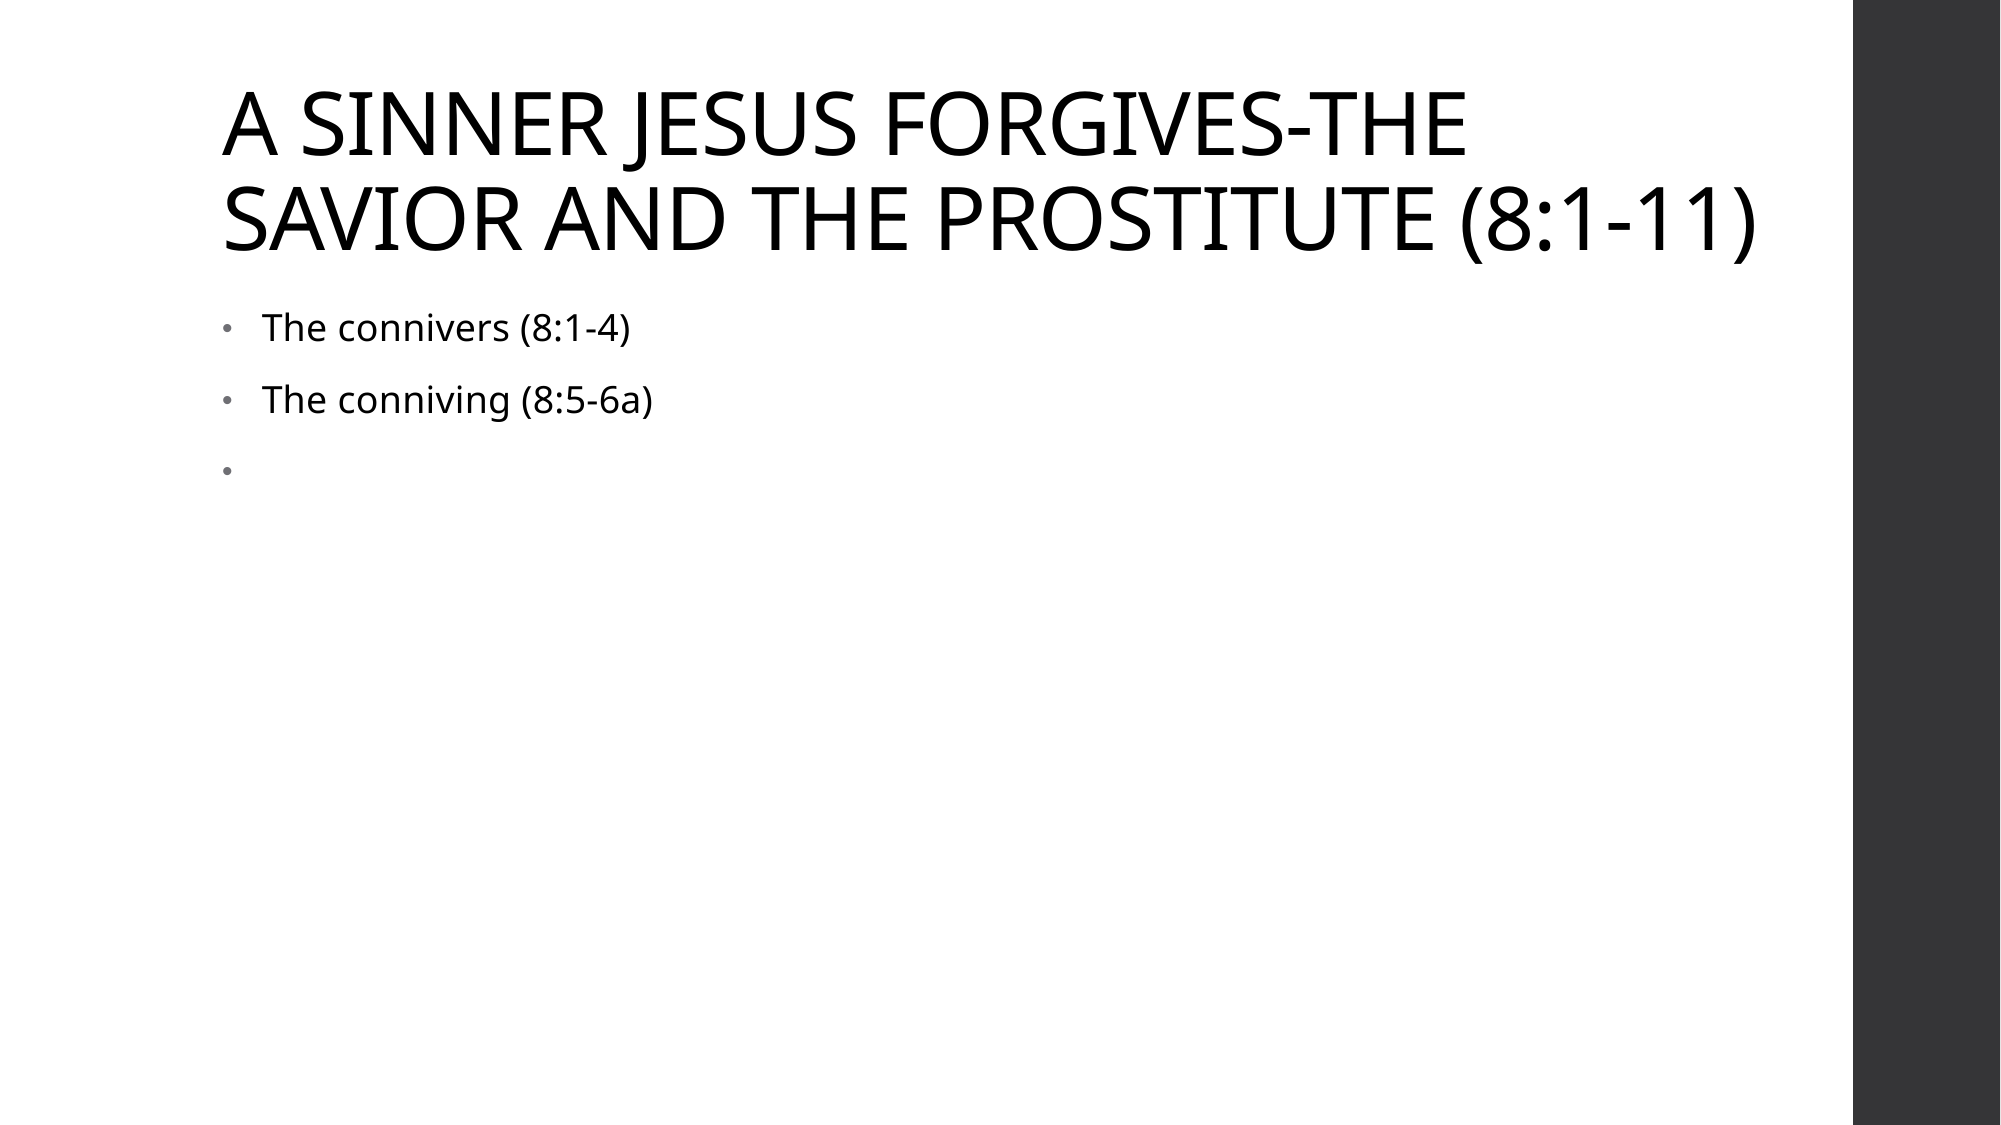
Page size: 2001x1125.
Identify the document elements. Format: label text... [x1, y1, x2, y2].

list The connivers (8:1-4) The conniving (8:5-6a) [206, 299, 1617, 1014]
title A SINNER JESUS FORGIVES-THE SAVIOR AND THE PROSTITUTE (8:1-11) [206, 60, 1797, 278]
